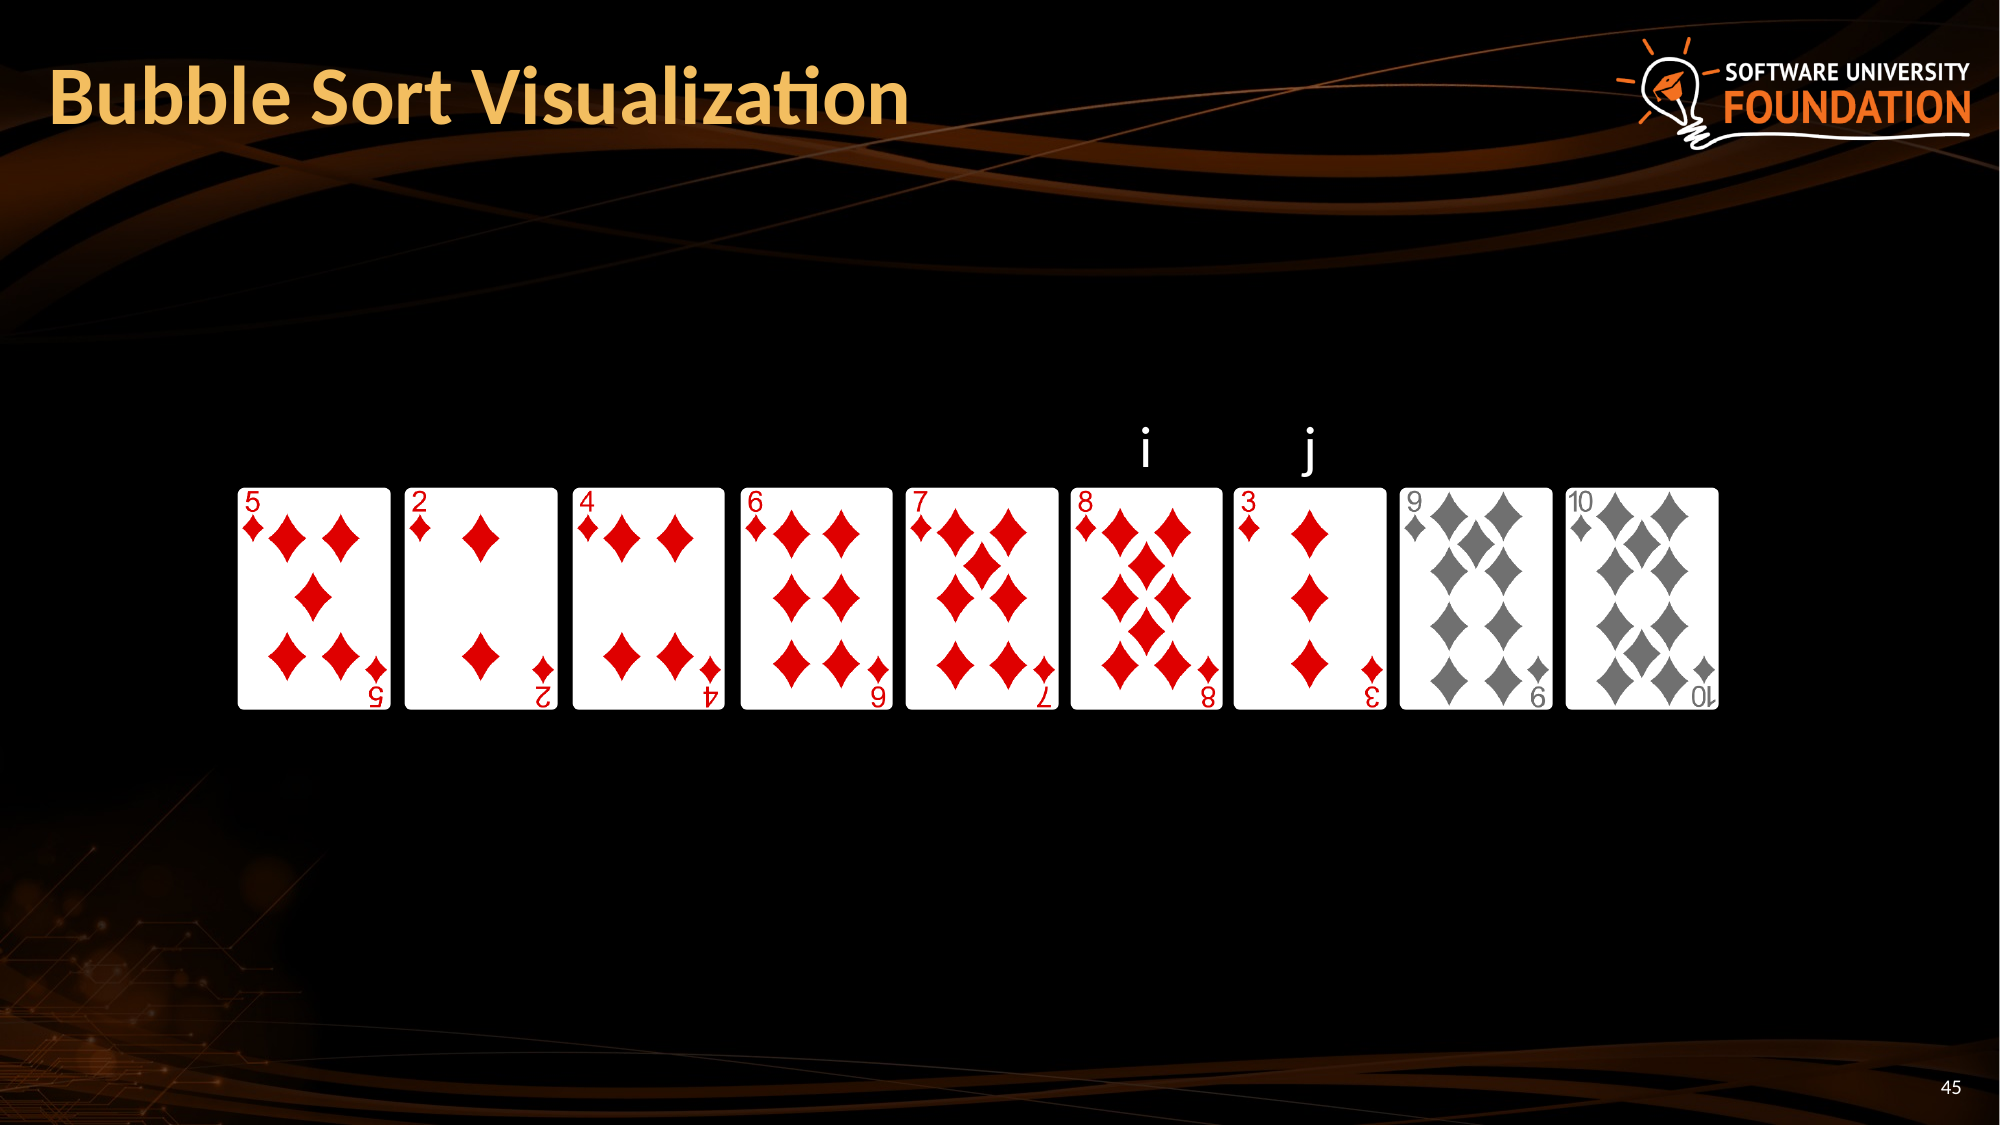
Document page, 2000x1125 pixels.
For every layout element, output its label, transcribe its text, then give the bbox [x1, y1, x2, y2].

text_box i [1125, 401, 1168, 487]
title Bubble Sort Visualization [30, 6, 1602, 189]
slide_number <number> [1897, 1070, 1968, 1103]
text_box j [1288, 401, 1333, 487]
picture [0, 0, 2000, 1125]
